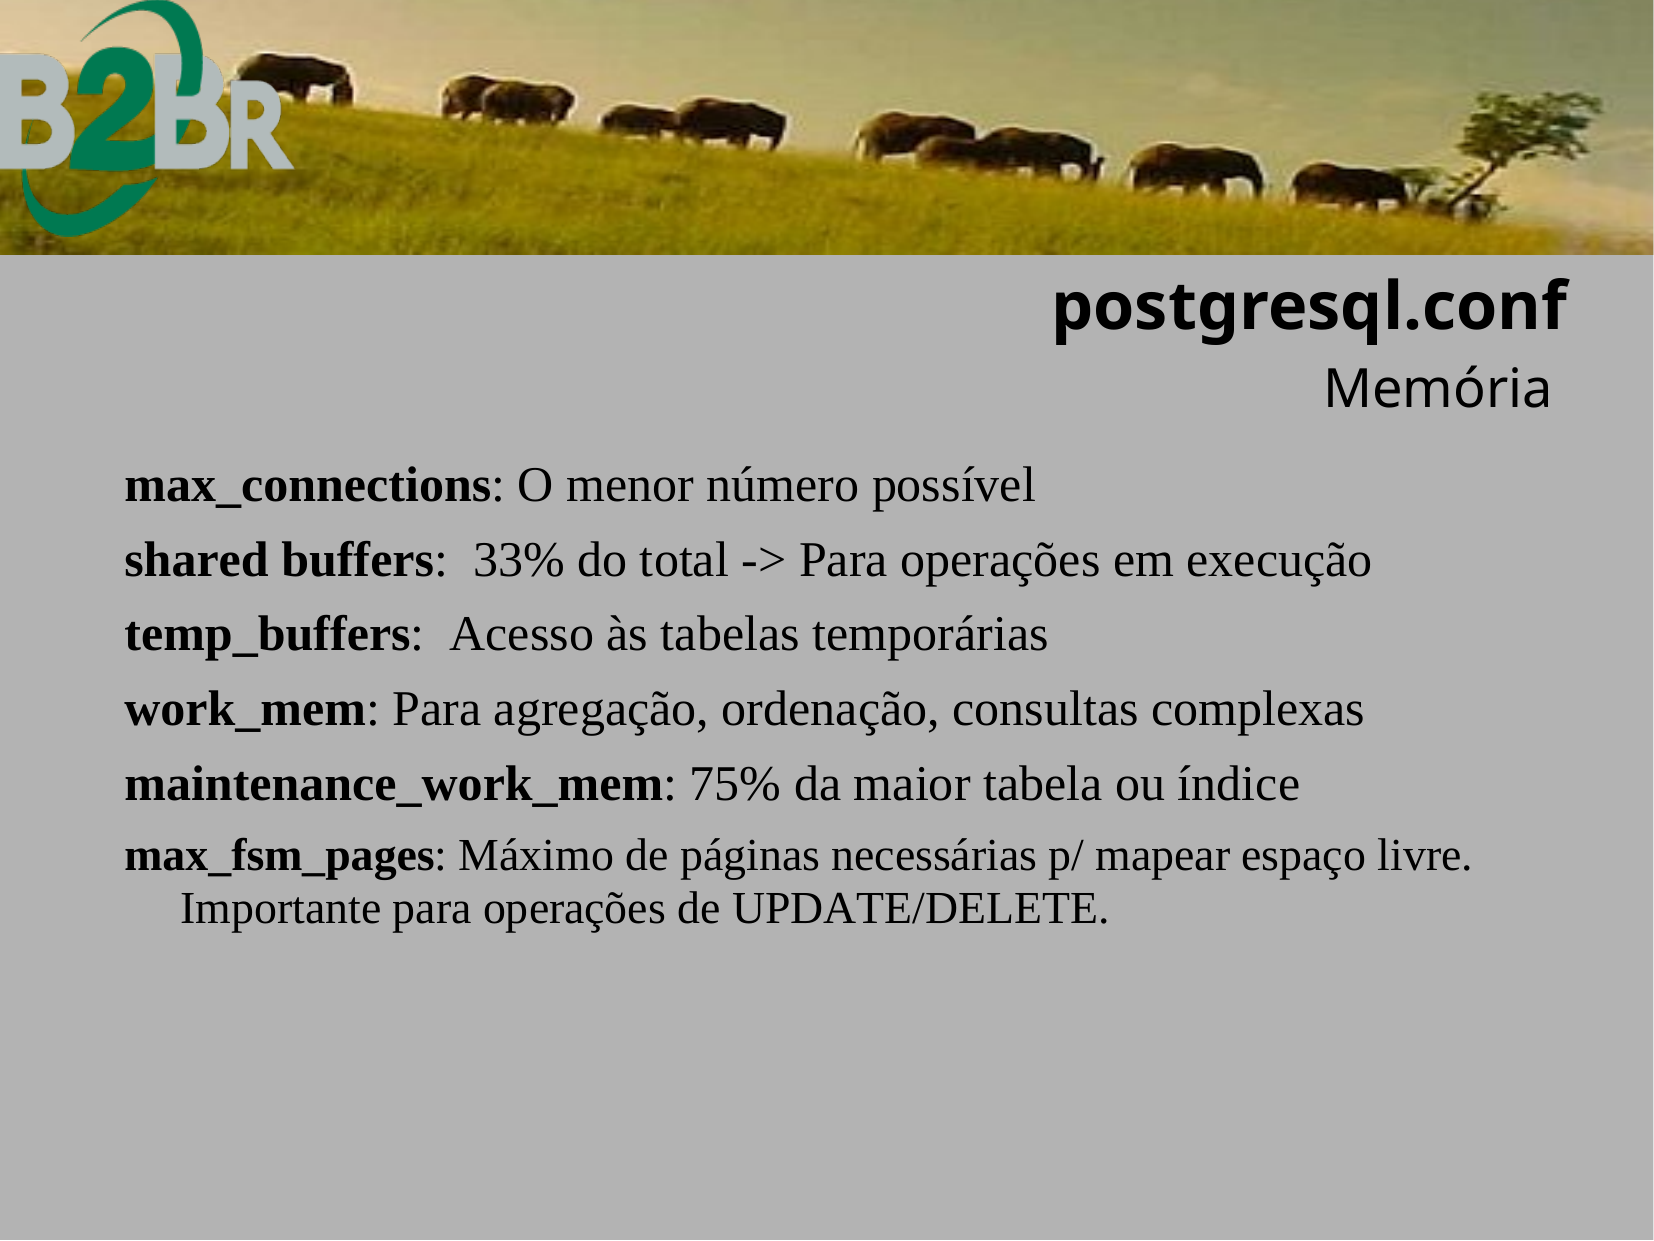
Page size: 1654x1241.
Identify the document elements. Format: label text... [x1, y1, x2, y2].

list max_connections: O menor número possível shared buffers: 33% do total -> Para operações em execução temp_buffers: Acesso às tabelas temporárias work_mem: Para agregação, ordenação, consultas complexas maintenance_work_mem: 75% da maior tabela ou índice max_fsm_pages: Máximo de páginas necessárias p/ mapear espaço livre. Importante para operações de UPDATE/DELETE. [124, 454, 1530, 1140]
text_box postgresql.conf Memória [521, 255, 1583, 429]
picture [0, 0, 1654, 255]
